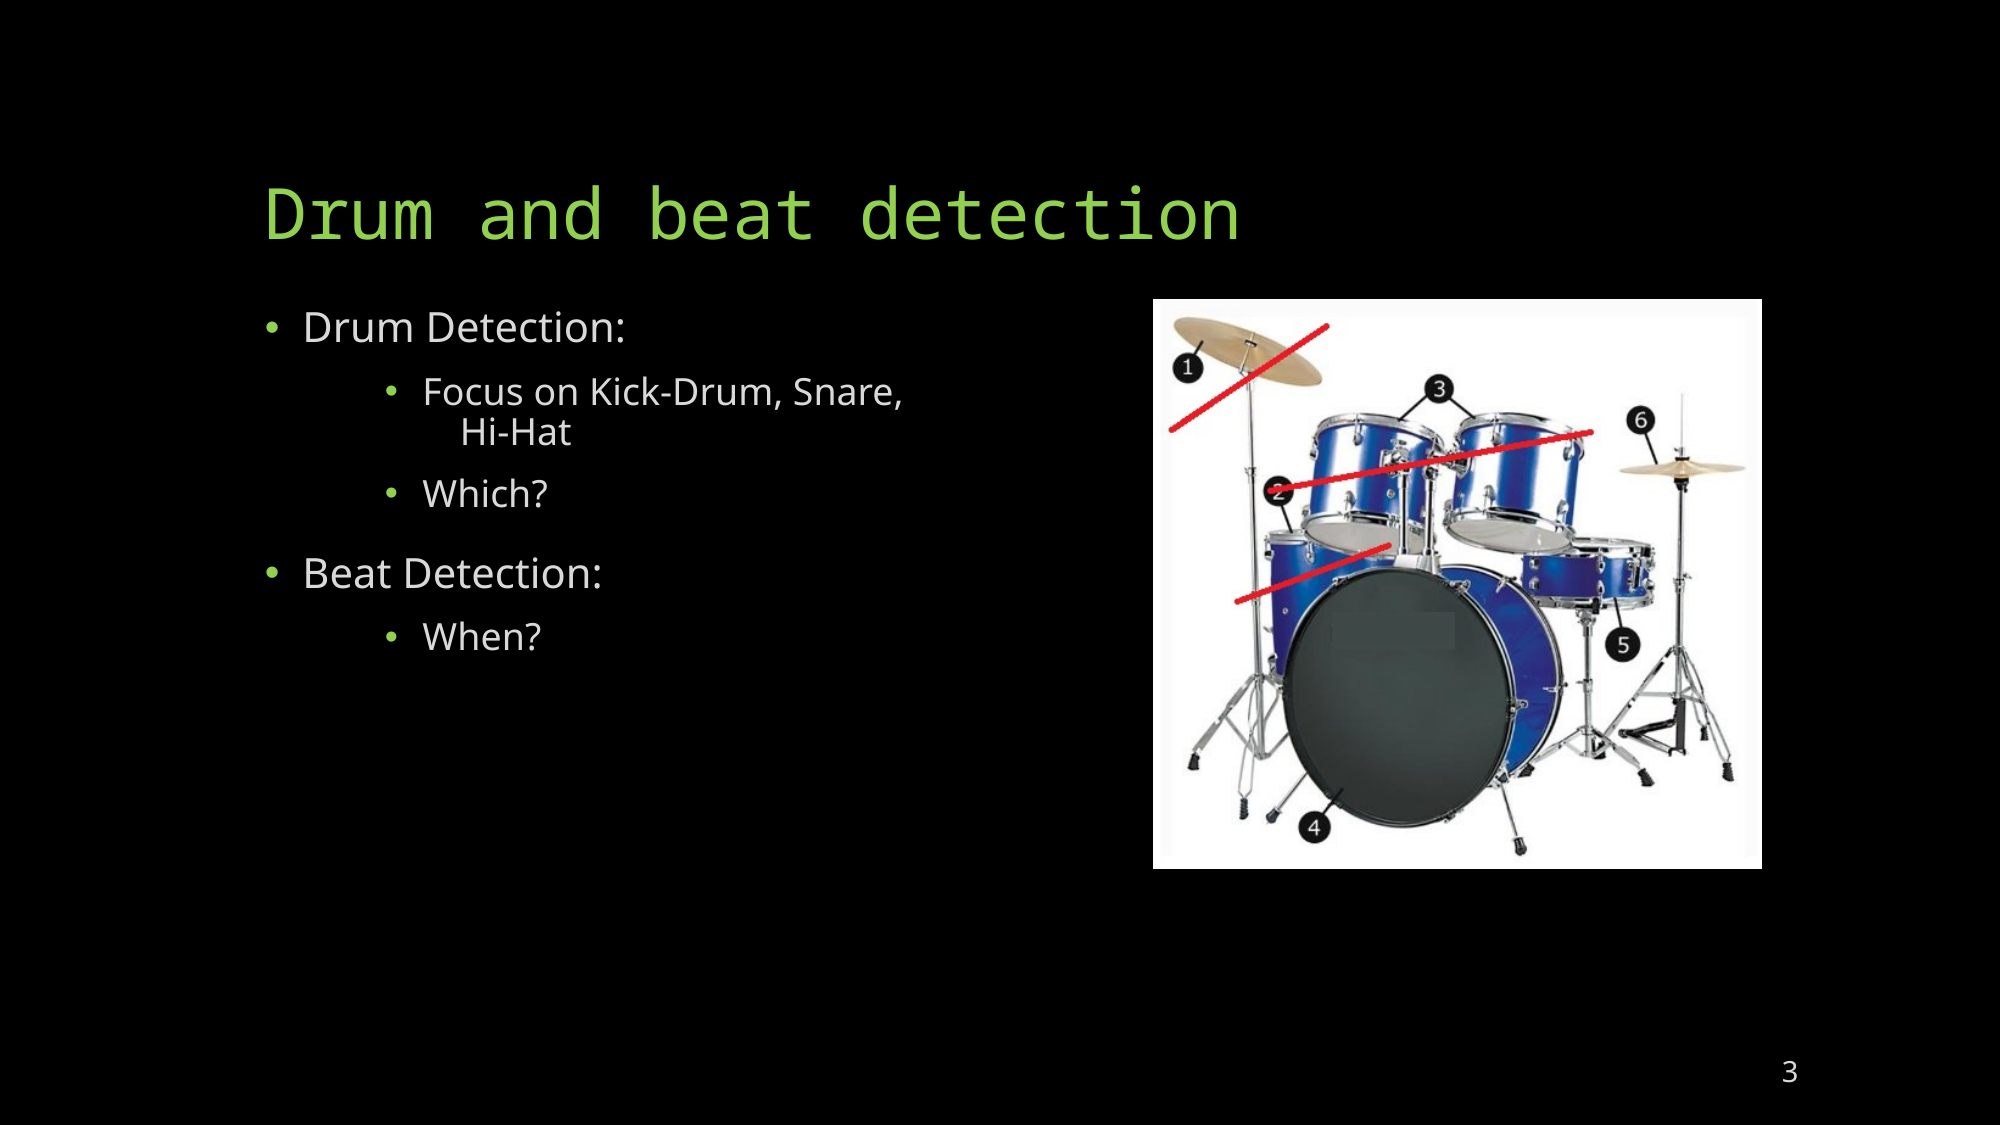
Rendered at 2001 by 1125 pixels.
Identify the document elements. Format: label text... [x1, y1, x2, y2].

text_box [1766, 1046, 1905, 1089]
title Drum and beat detection [249, 75, 1750, 263]
picture [1153, 299, 1762, 869]
list Drum Detection: Focus on Kick-Drum, Snare, Hi-Hat Which? Beat Detection: When? [249, 299, 963, 1000]
